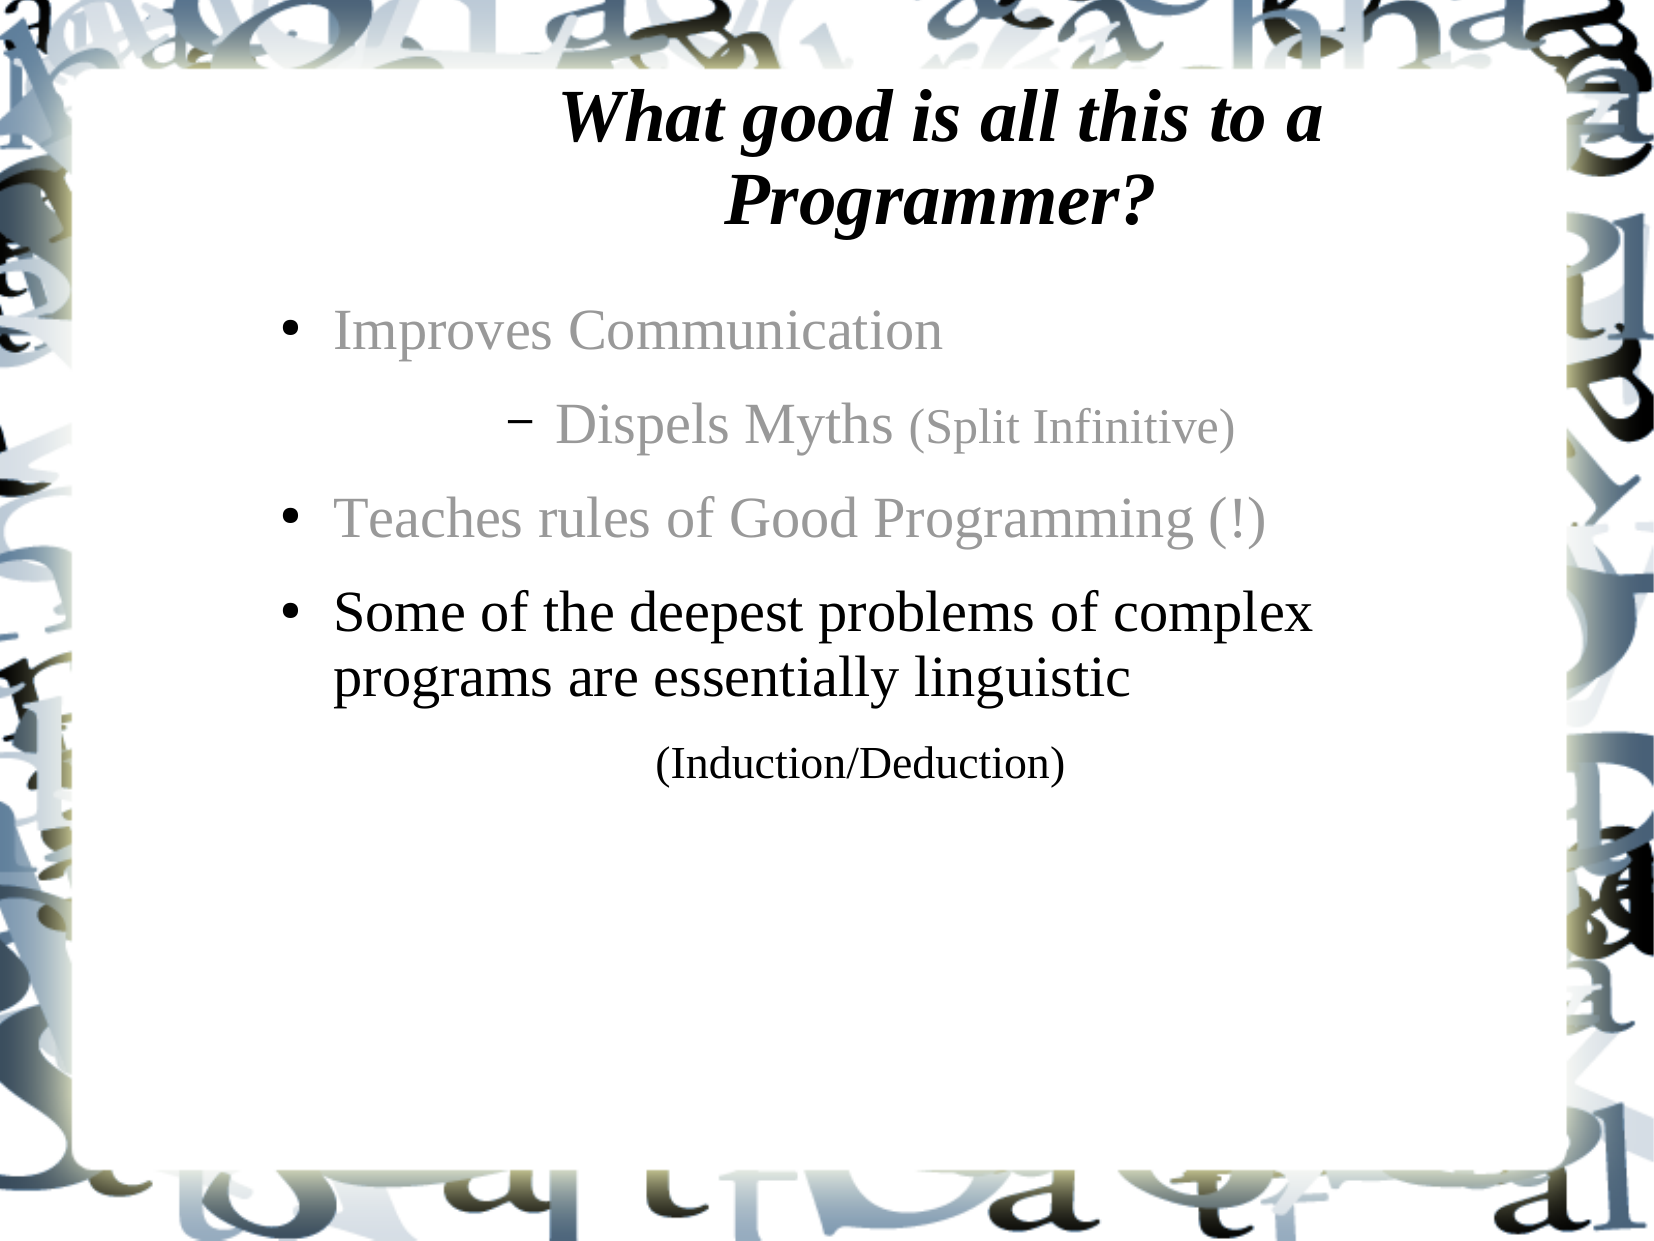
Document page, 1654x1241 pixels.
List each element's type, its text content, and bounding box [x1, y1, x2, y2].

text_box What good is all this to a Programmer? [450, 75, 1361, 270]
picture [0, 0, 1654, 1241]
text_box Improves Communication Dispels Myths (Split Infinitive) Teaches rules of Good Programming (!) Some of the deepest problems of complex programs are essentially linguistic (Induction/Deduction) [262, 297, 1388, 1163]
